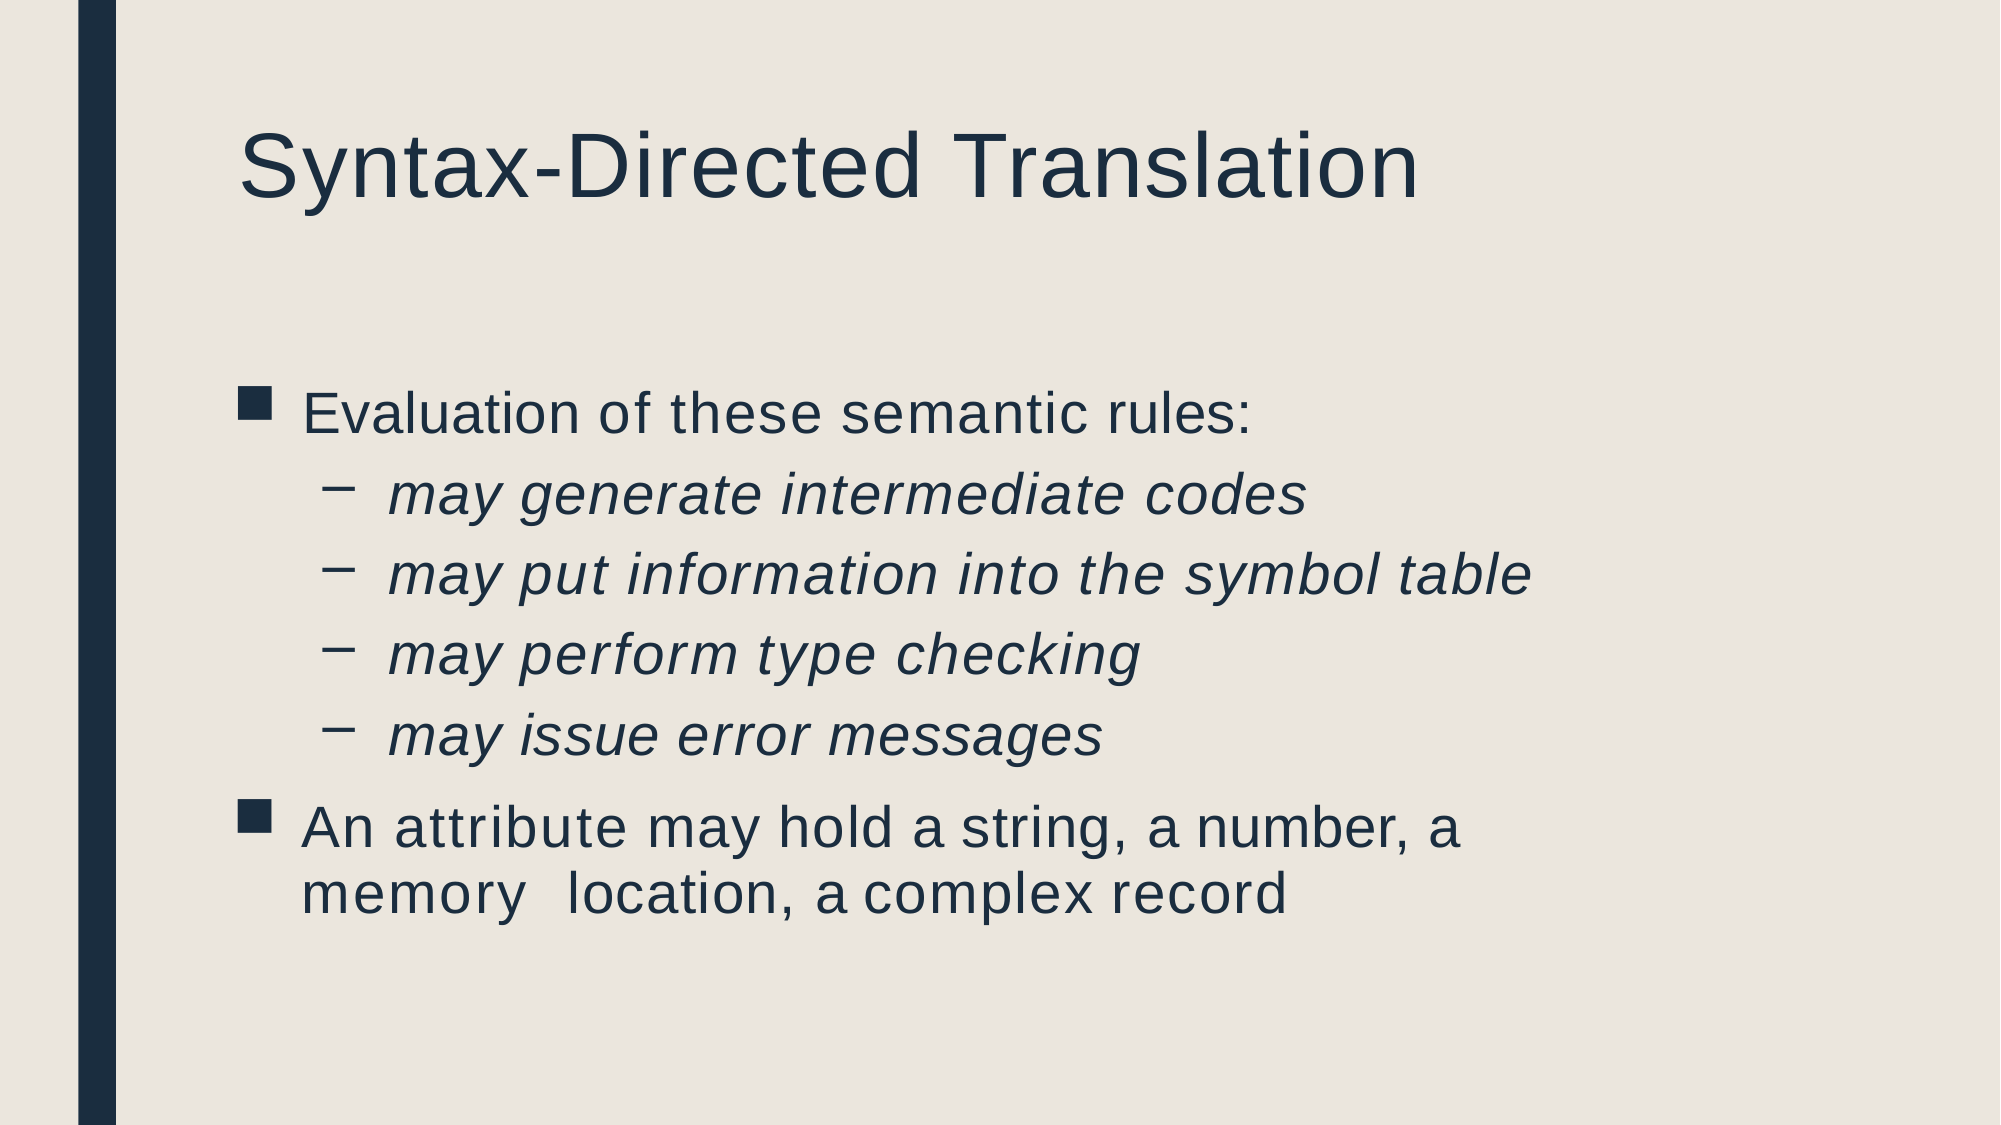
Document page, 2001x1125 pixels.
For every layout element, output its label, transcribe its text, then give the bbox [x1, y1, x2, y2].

text_box Evaluation of these semantic rules: may generate intermediate codes may put information into the symbol table may perform type checking may issue error messages An attribute may hold a string, a number, a memory location, a complex record [230, 363, 1676, 926]
title Syntax-Directed Translation [236, 103, 1424, 294]
